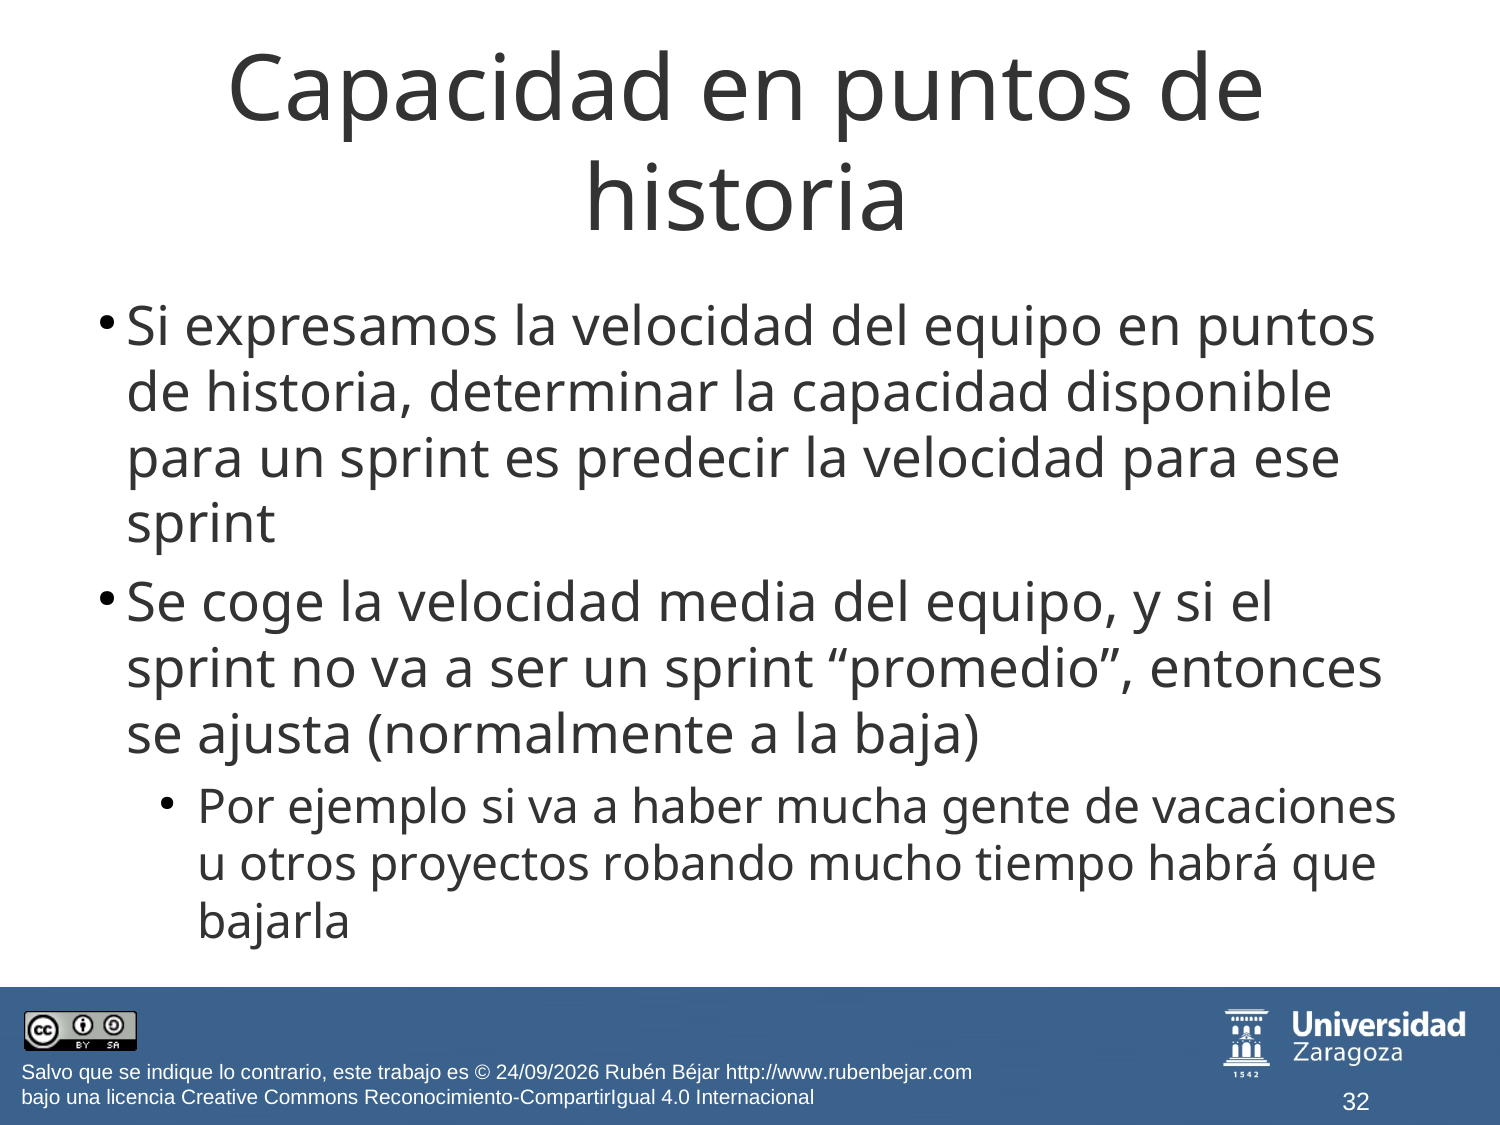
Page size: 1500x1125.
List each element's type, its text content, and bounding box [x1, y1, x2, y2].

list Si expresamos la velocidad del equipo en puntos de historia, determinar la capacidad disponible para un sprint es predecir la velocidad para ese sprint Se coge la velocidad media del equipo, y si el sprint no va a ser un sprint “promedio”, entonces se ajusta (normalmente a la baja) Por ejemplo si va a haber mucha gente de vacaciones u otros proyectos robando mucho tiempo habrá que bajarla [82, 283, 1418, 957]
title Capacidad en puntos de historia [74, 21, 1420, 257]
picture [0, 987, 1500, 1125]
